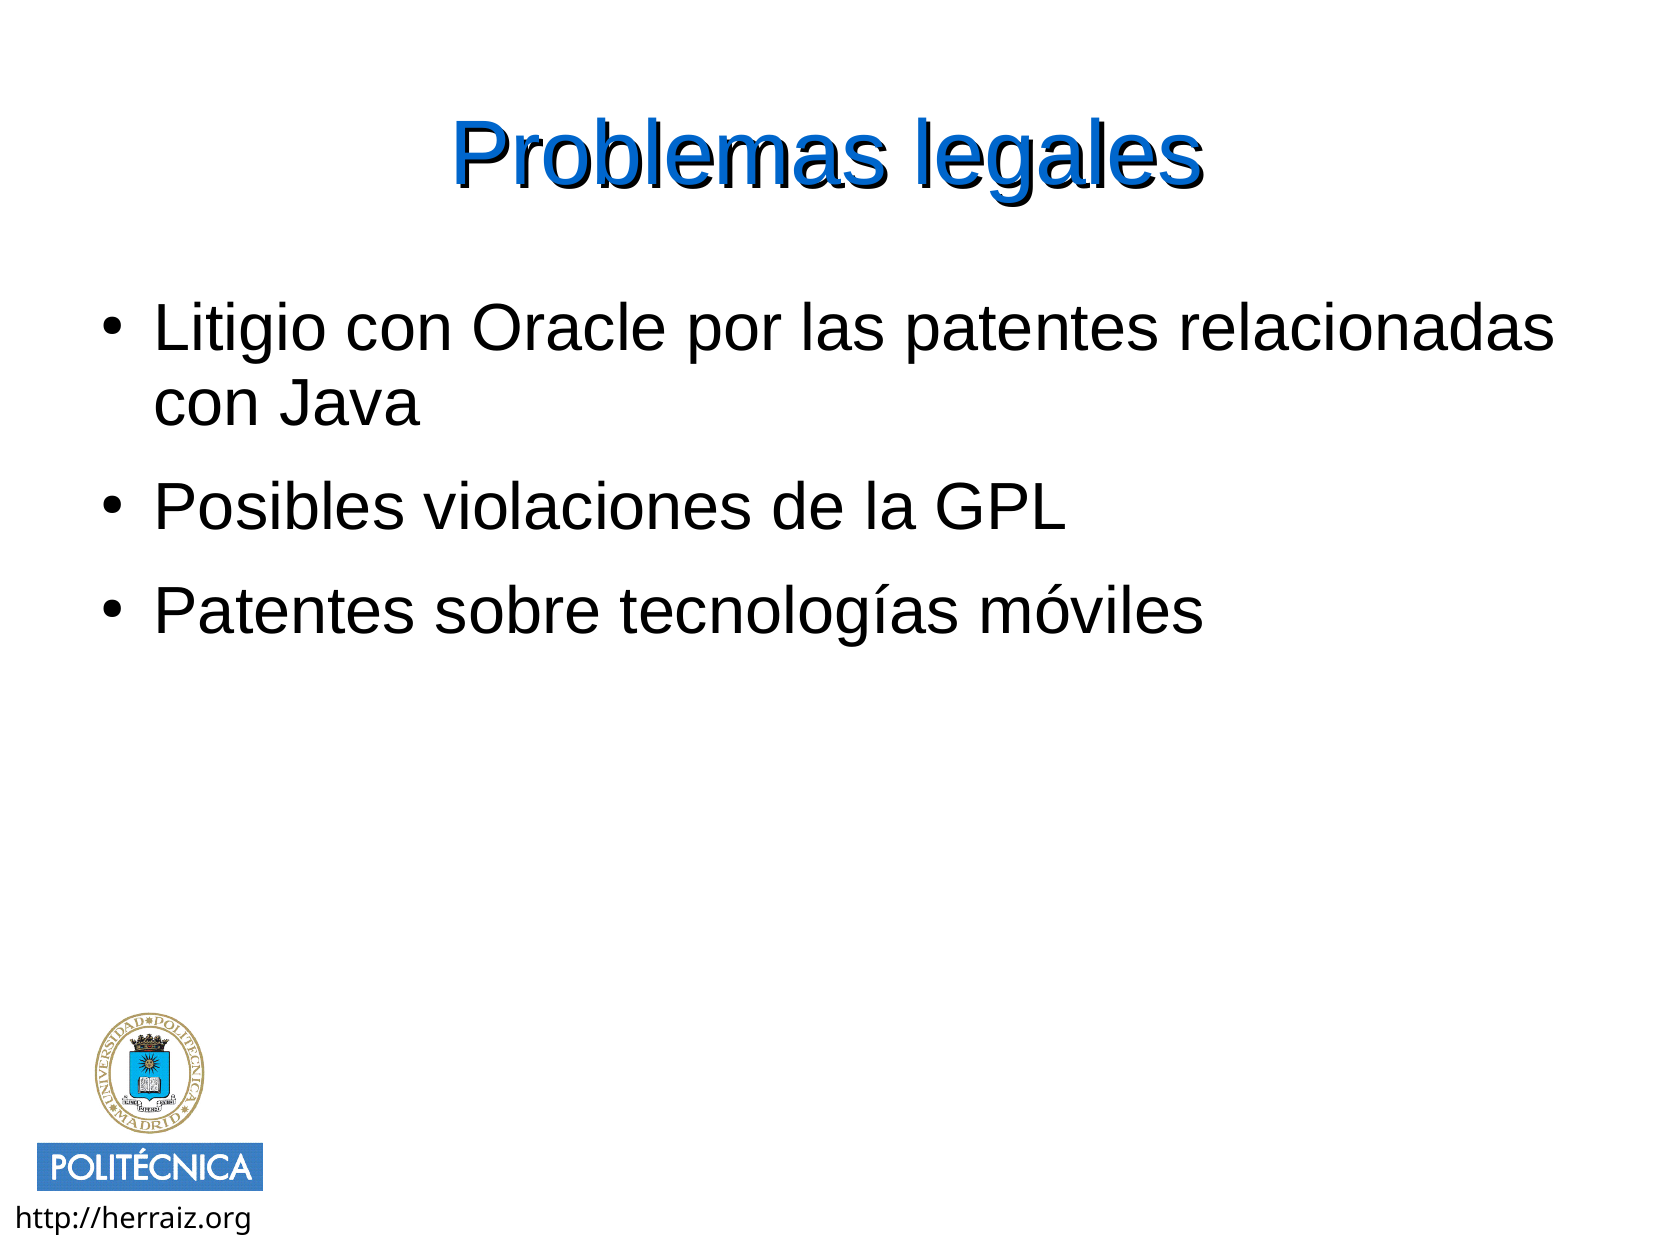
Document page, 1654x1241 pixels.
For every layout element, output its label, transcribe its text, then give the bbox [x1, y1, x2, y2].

list Litigio con Oracle por las patentes relacionadas con Java Posibles violaciones de la GPL Patentes sobre tecnologías móviles [82, 290, 1571, 1109]
picture [37, 1012, 263, 1191]
title Problemas legales [82, 49, 1571, 257]
